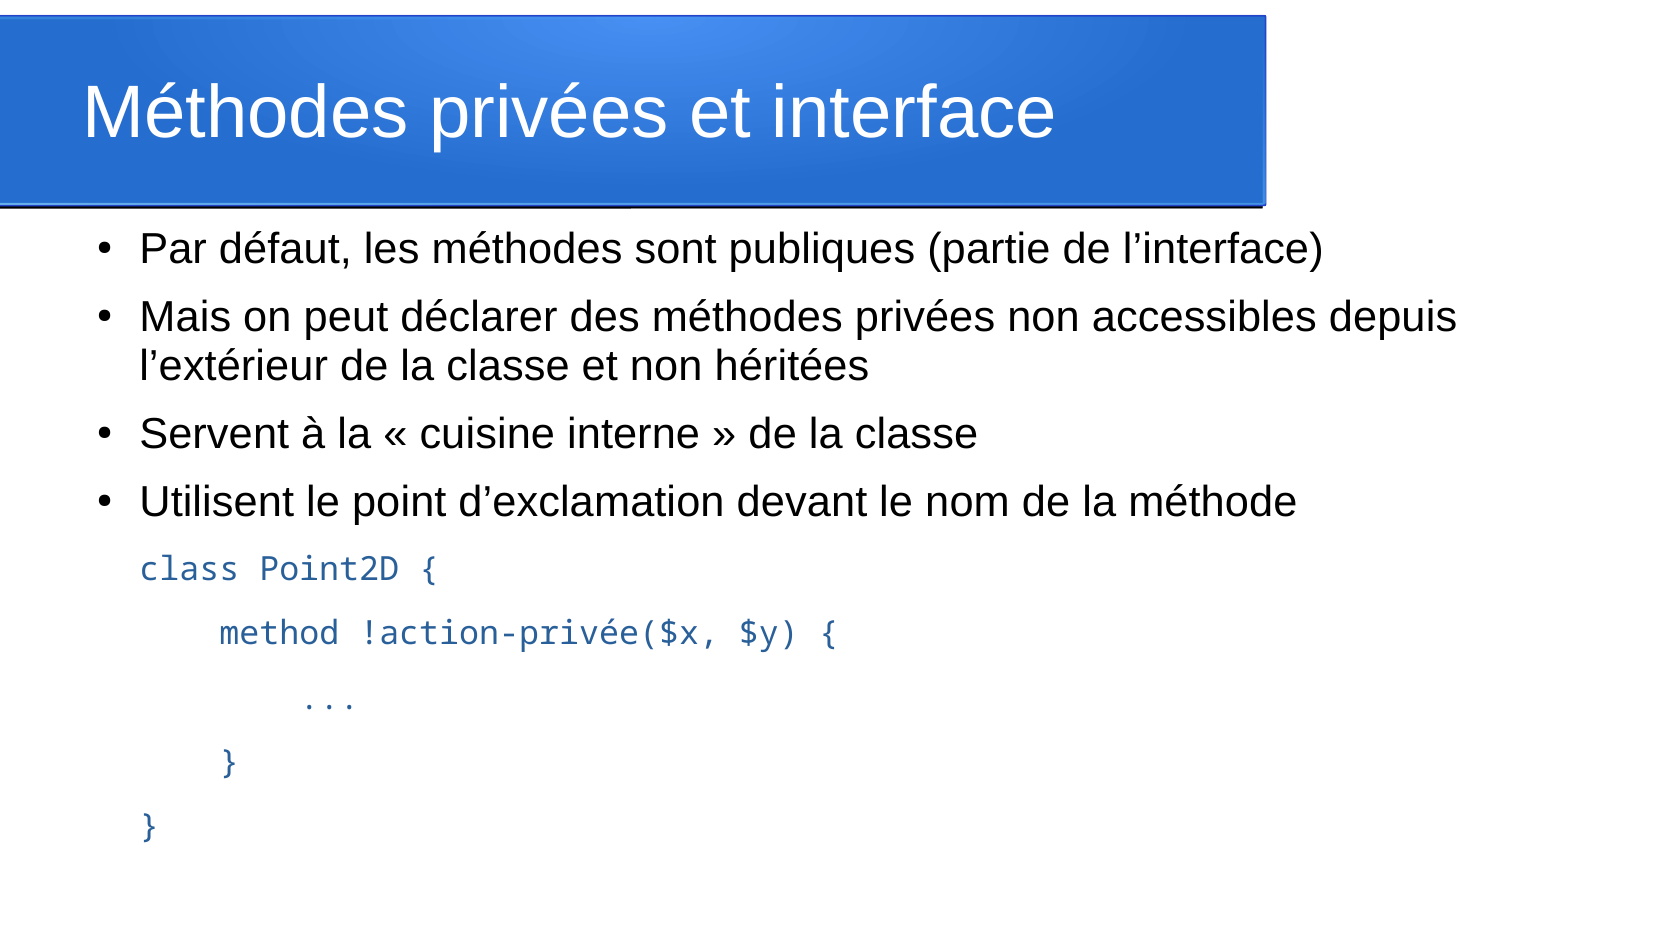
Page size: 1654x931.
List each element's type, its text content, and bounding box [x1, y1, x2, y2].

list Par défaut, les méthodes sont publiques (partie de l’interface) Mais on peut déclarer des méthodes privées non accessibles depuis l’extérieur de la classe et non héritées Servent à la « cuisine interne » de la classe Utilisent le point d’exclamation devant le nom de la méthode class Point2D { method !action-privée($x, $y) { ... } } [82, 224, 1571, 851]
picture [0, 13, 1270, 212]
title Méthodes privées et interface [82, 35, 1235, 189]
